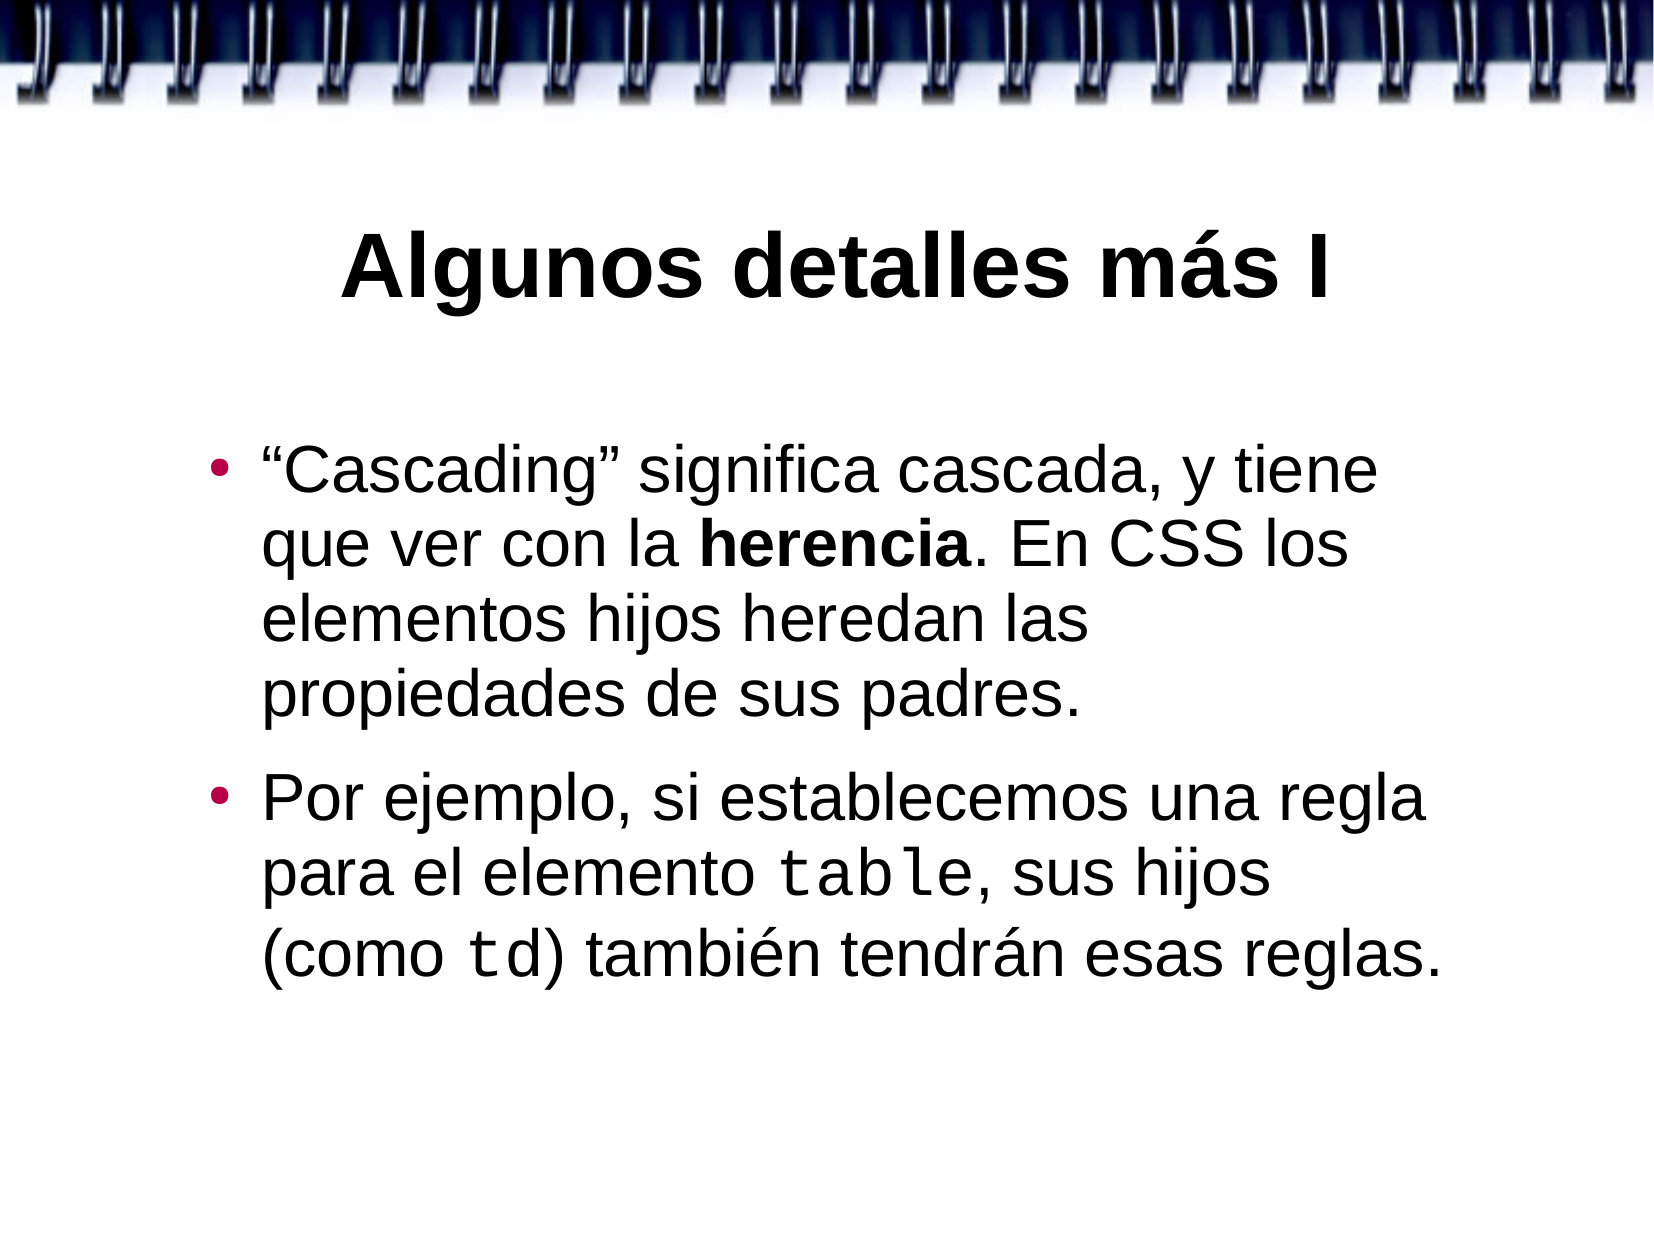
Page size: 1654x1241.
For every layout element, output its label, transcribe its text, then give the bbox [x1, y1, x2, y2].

title Algunos detalles más I [139, 169, 1535, 362]
list “Cascading” significa cascada, y tiene que ver con la herencia. En CSS los elementos hijos heredan las propiedades de sus padres. Por ejemplo, si establecemos una regla para el elemento table, sus hijos (como td) también tendrán esas reglas. [190, 431, 1472, 1047]
picture [0, 0, 1654, 121]
